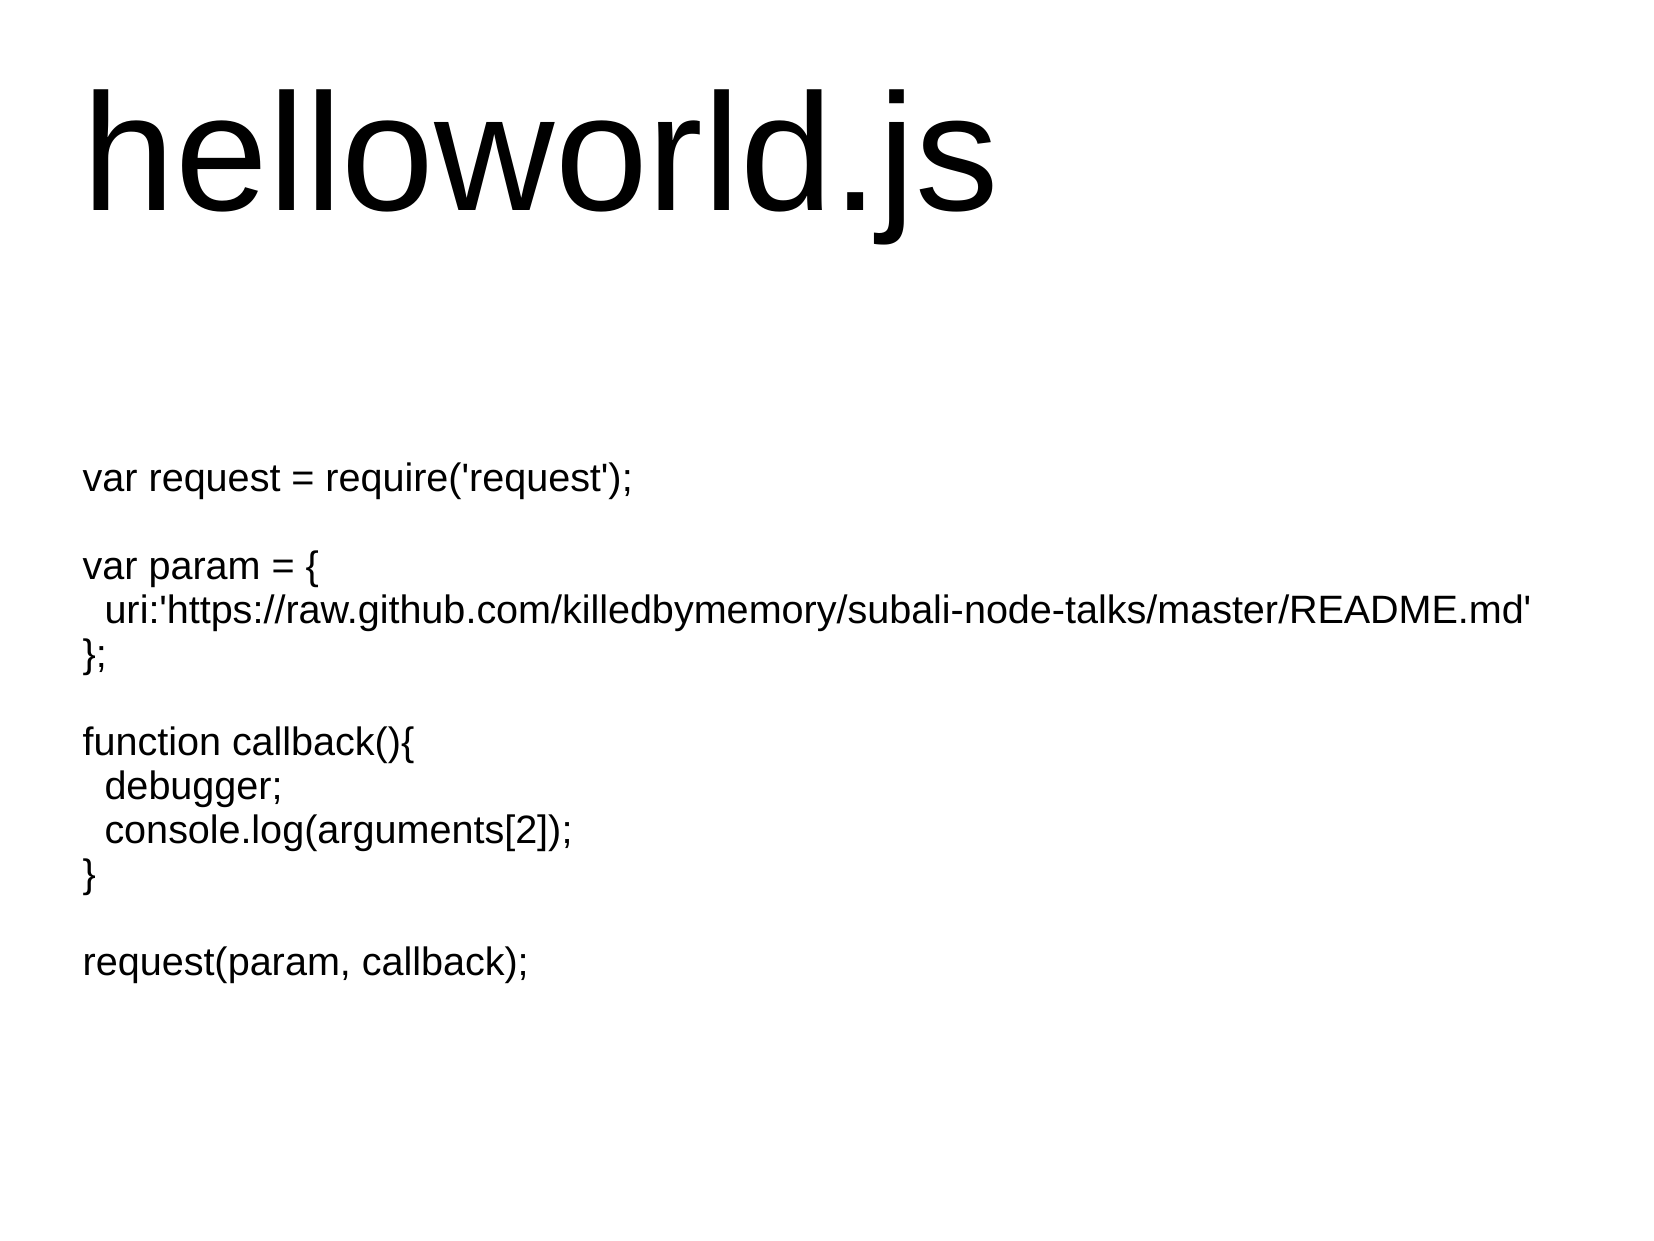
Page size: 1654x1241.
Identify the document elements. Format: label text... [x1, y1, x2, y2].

title helloworld.js [82, 49, 1571, 257]
subtitle var request = require('request'); var param = { uri:'https://raw.github.com/killedbymemory/subali-node-talks/master/README.md' }; function callback(){ debugger; console.log(arguments[2]); } request(param, callback); [82, 300, 1591, 1141]
